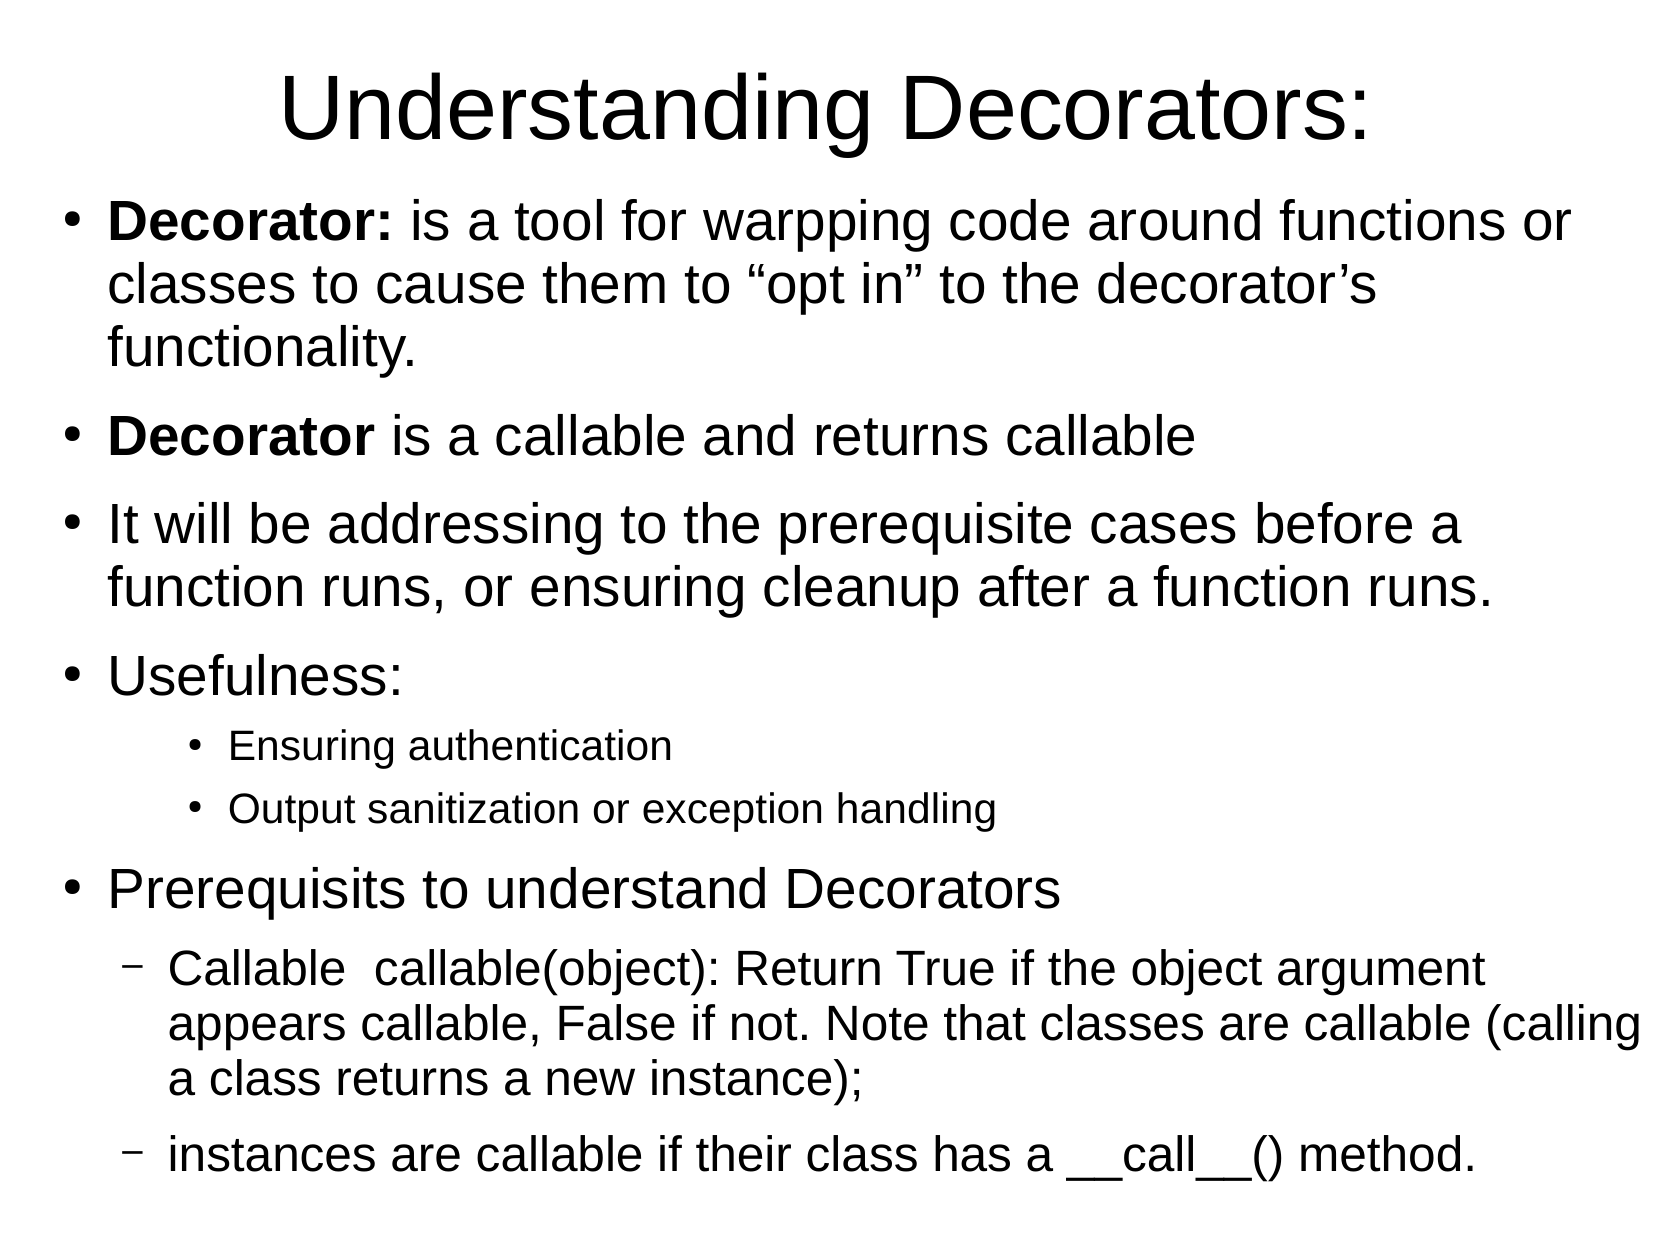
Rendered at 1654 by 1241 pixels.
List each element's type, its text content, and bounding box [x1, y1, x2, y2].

list Decorator: is a tool for warpping code around functions or classes to cause them to “opt in” to the decorator’s functionality. Decorator is a callable and returns callable It will be addressing to the prerequisite cases before a function runs, or ensuring cleanup after a function runs. Usefulness: Ensuring authentication Output sanitization or exception handling Prerequisits to understand Decorators Callable callable(object): Return True if the object argument appears callable, False if not. Note that classes are callable (calling a class returns a new instance); instances are callable if their class has a __call__() method. [47, 188, 1654, 1205]
title Understanding Decorators: [82, 49, 1571, 166]
